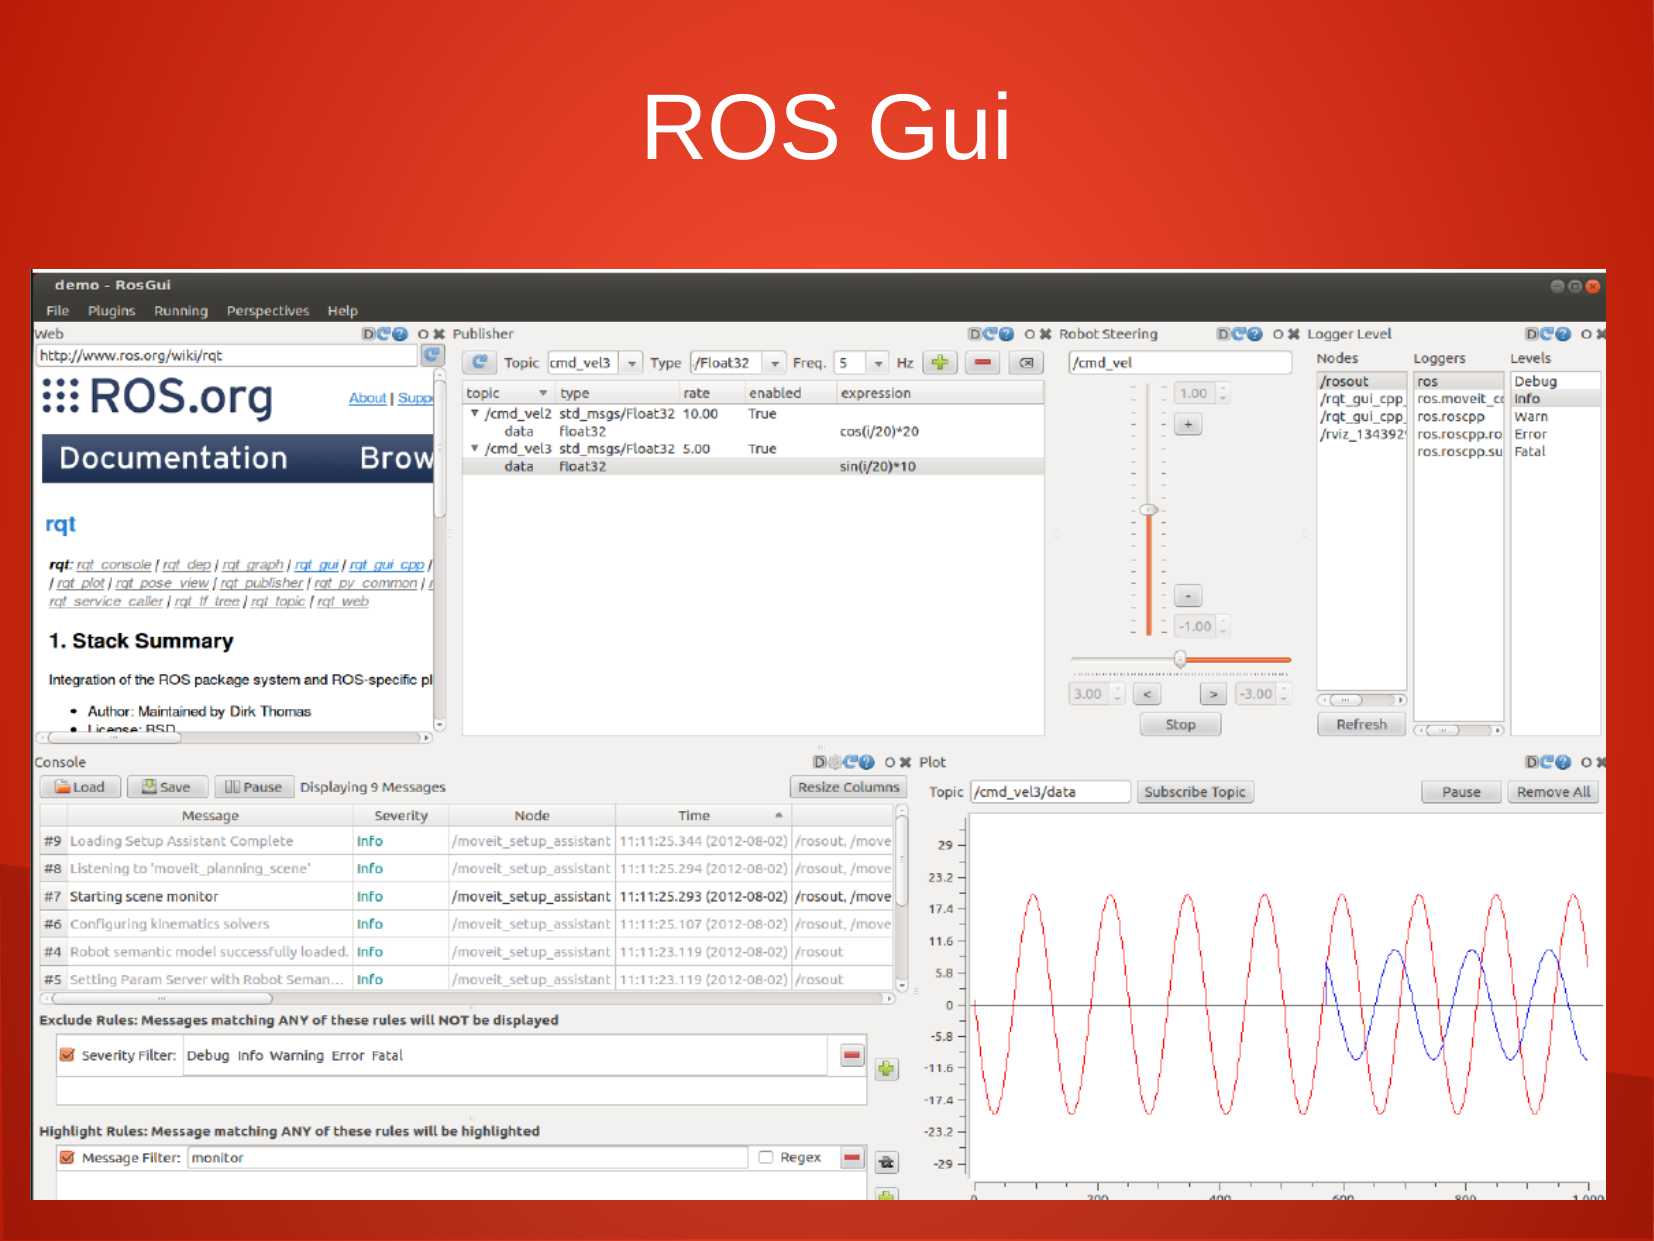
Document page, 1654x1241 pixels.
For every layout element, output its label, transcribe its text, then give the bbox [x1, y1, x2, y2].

picture [30, 269, 1606, 1201]
title ROS Gui [389, 49, 1264, 205]
